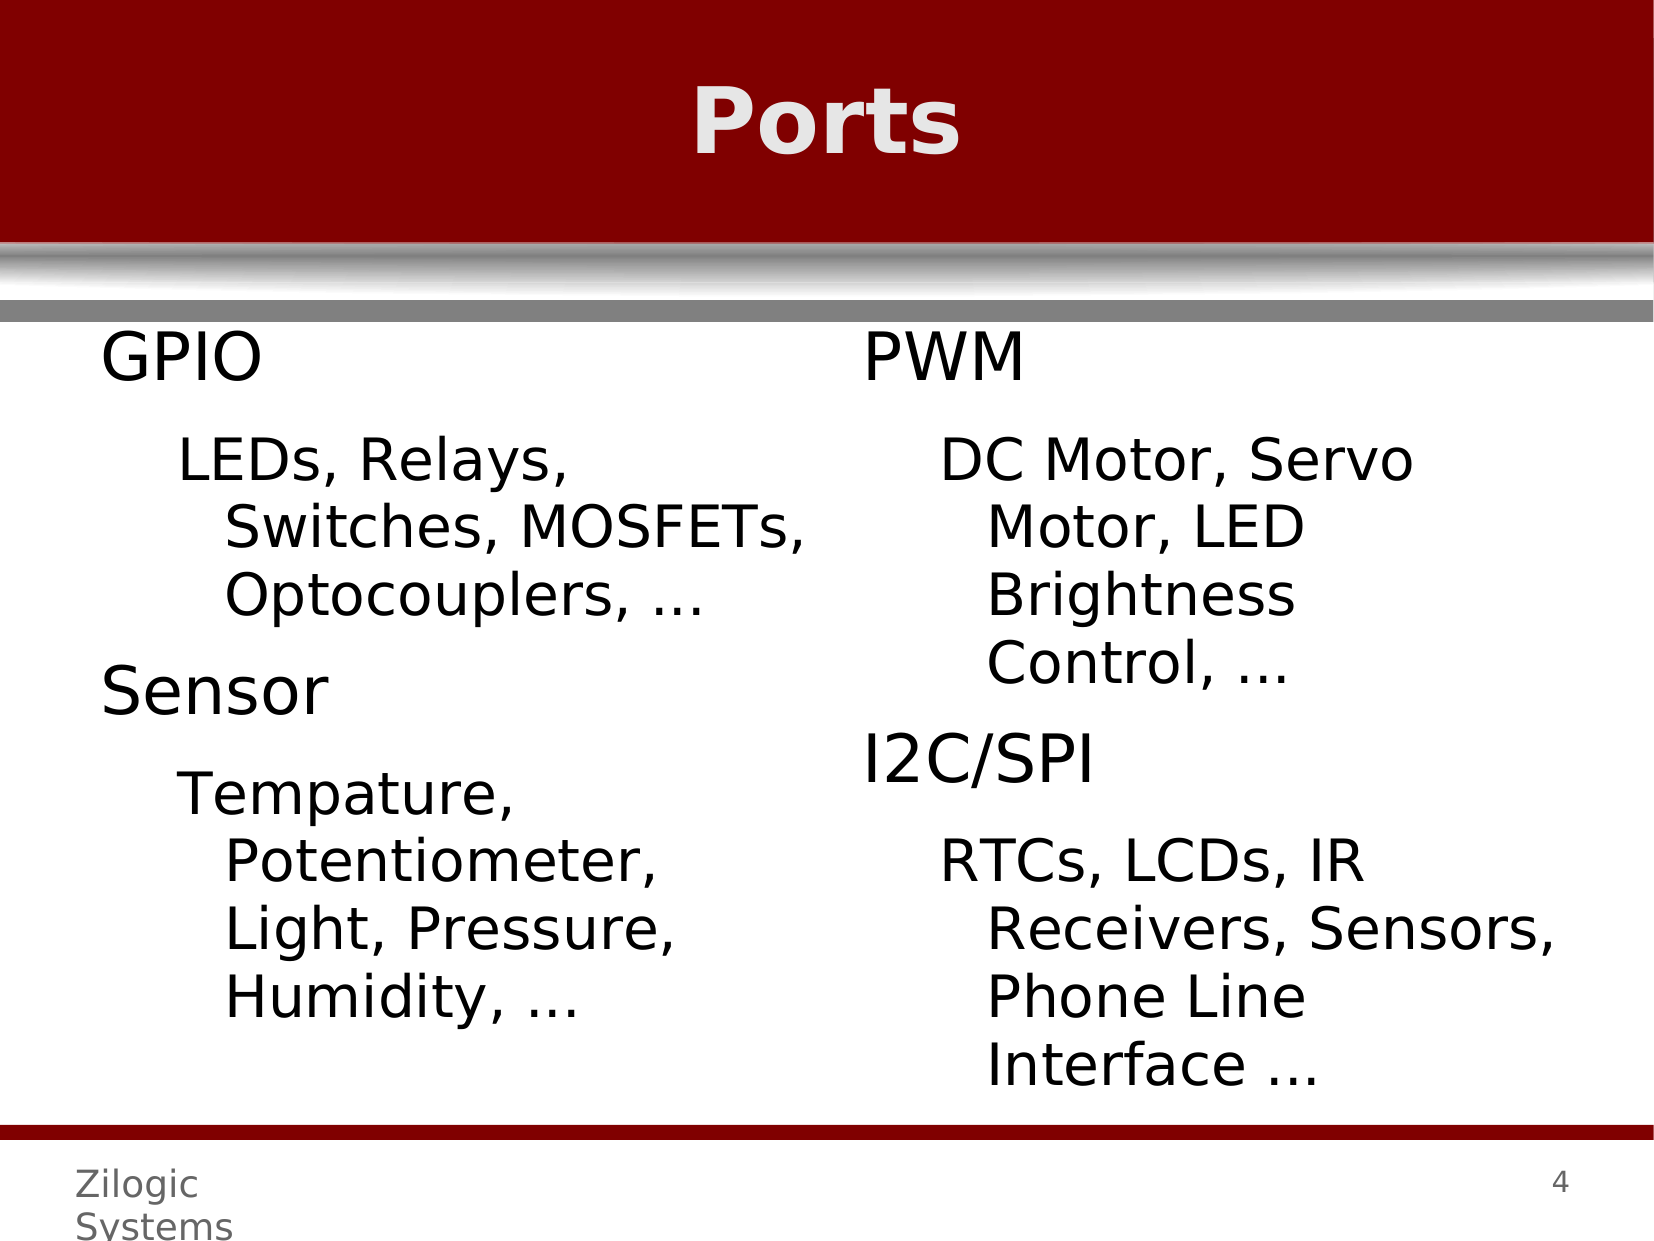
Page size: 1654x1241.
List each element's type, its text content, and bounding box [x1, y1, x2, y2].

list GPIO LEDs, Relays, Switches, MOSFETs, Optocouplers, ... Sensor Tempature, Potentiometer, Light, Pressure, Humidity, ... [82, 318, 809, 1109]
title Ports [82, 18, 1571, 226]
list PWM DC Motor, Servo Motor, LED Brightness Control, ... I2C/SPI RTCs, LCDs, IR Receivers, Sensors, Phone Line Interface ... [845, 318, 1572, 1094]
